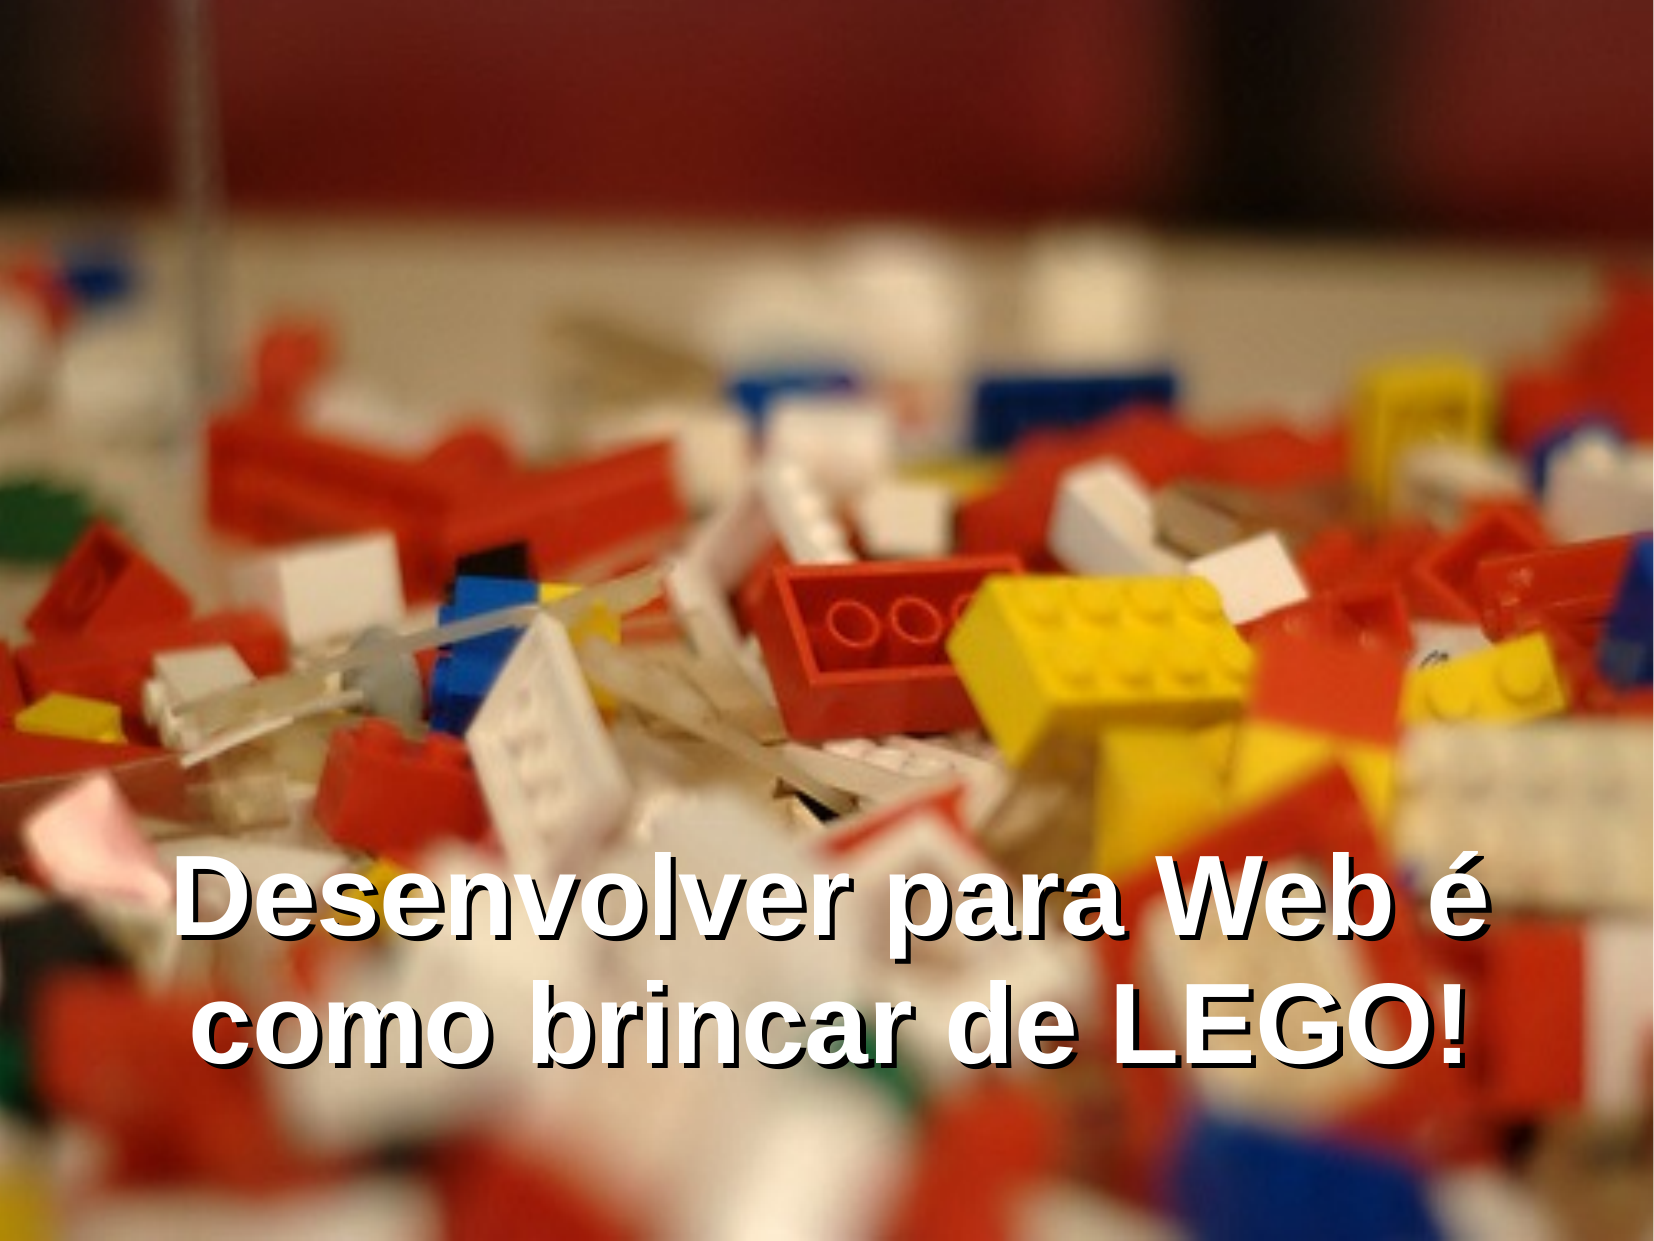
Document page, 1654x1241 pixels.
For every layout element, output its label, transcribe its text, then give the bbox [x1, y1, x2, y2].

title Desenvolver para Web é como brincar de LEGO! [86, 831, 1576, 1088]
picture [0, 0, 1654, 1241]
